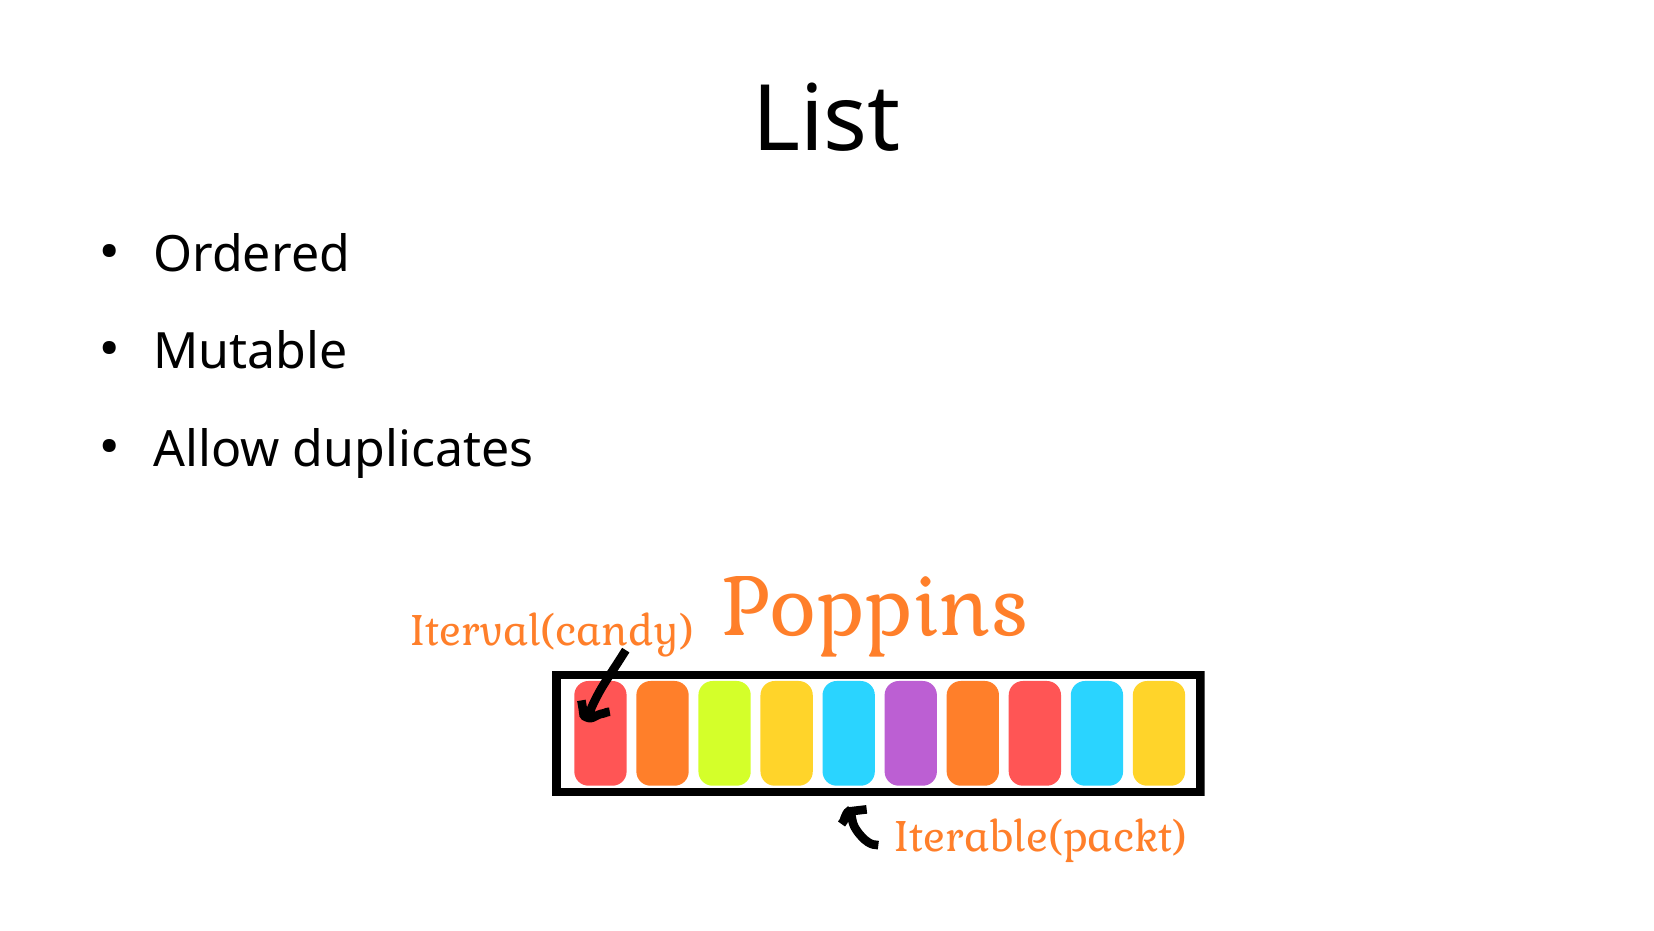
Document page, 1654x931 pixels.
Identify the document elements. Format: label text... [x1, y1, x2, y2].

list Ordered Mutable Allow duplicates [82, 217, 1571, 758]
title List [82, 37, 1571, 193]
picture [412, 576, 1205, 863]
